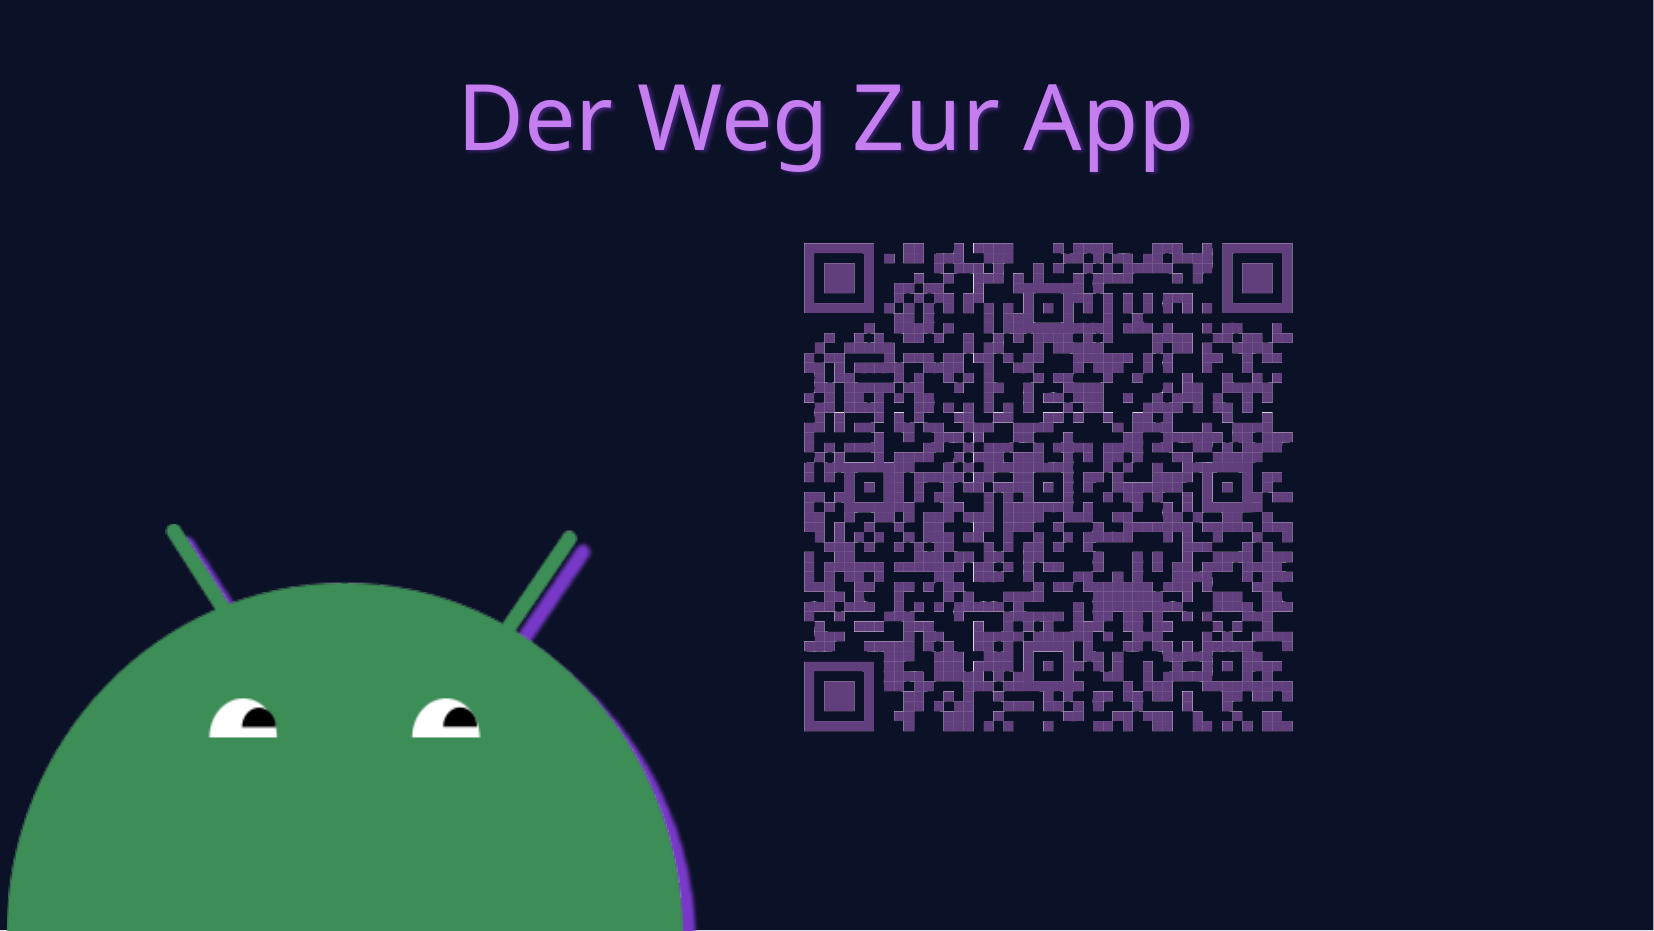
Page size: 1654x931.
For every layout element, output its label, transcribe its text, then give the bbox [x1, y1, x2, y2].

title Der Weg Zur App [82, 37, 1571, 193]
picture [778, 217, 1318, 758]
picture [7, 524, 683, 931]
